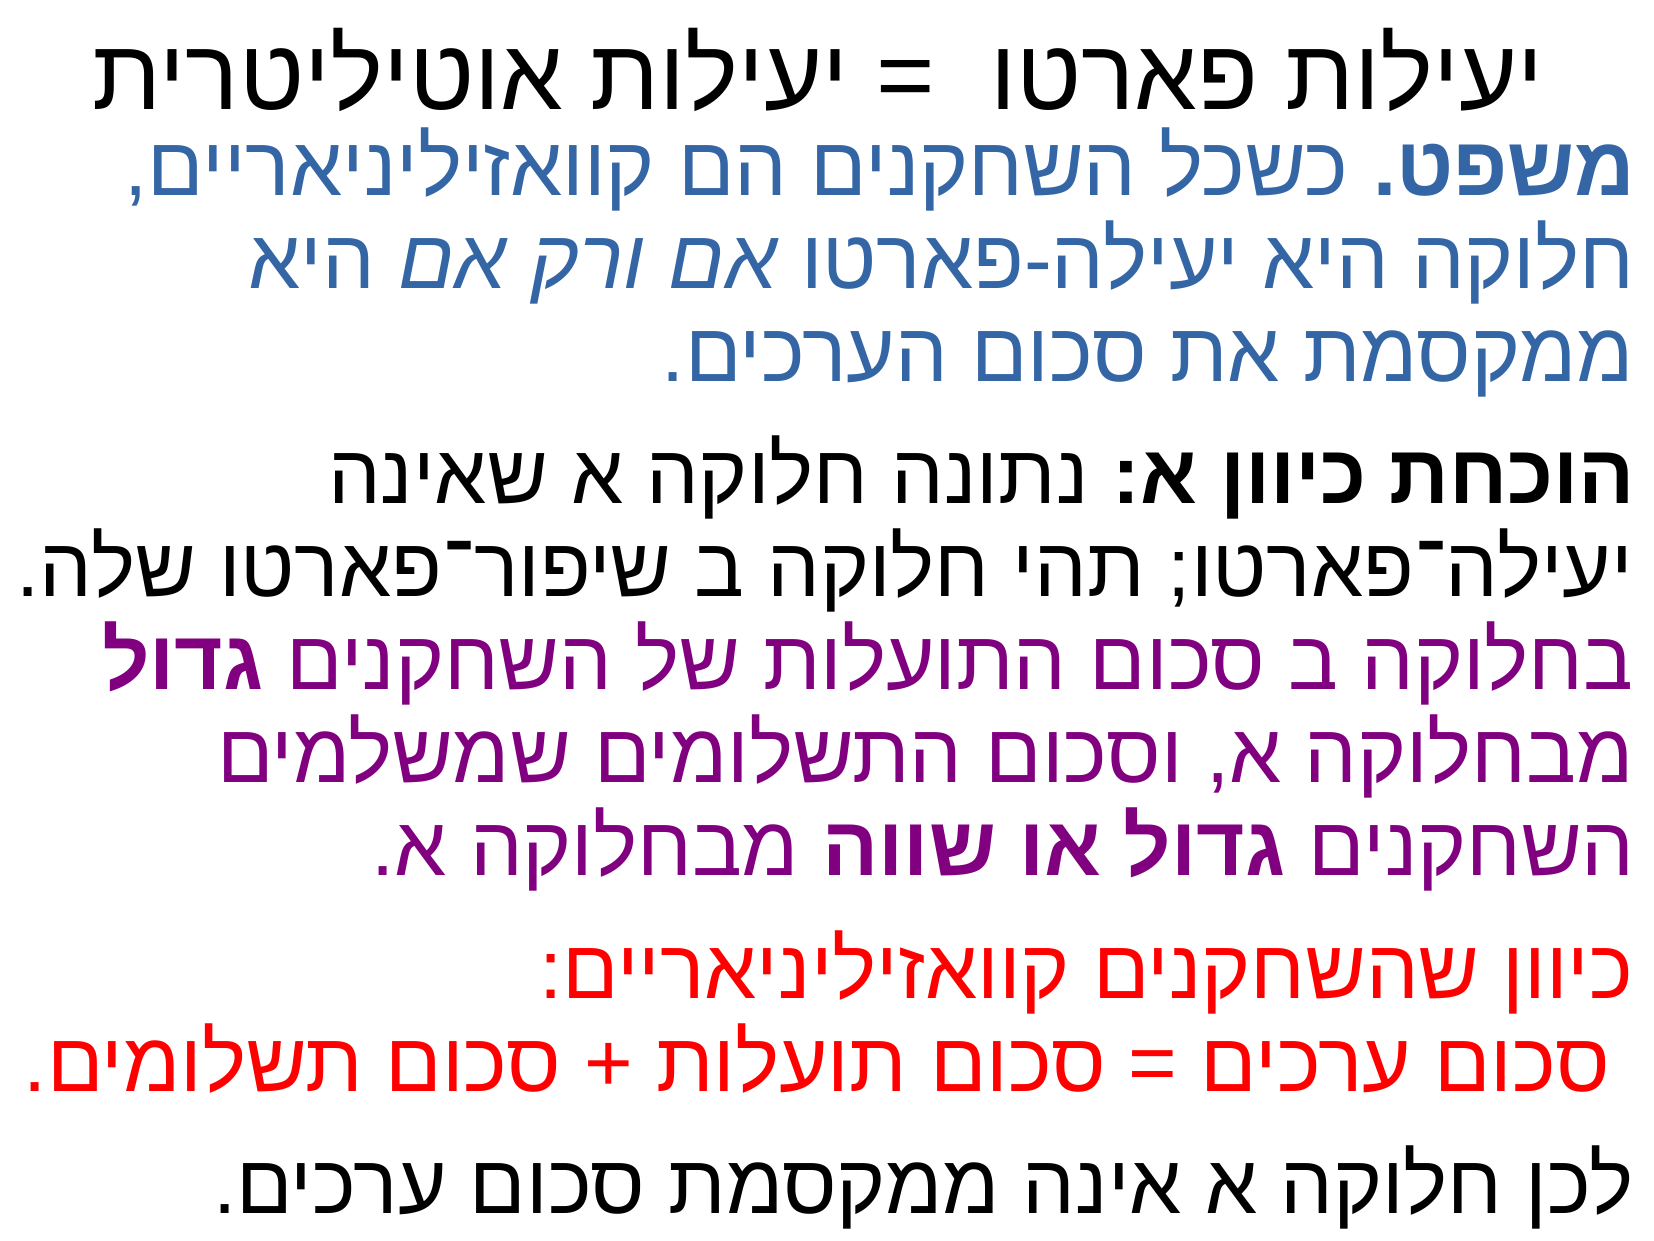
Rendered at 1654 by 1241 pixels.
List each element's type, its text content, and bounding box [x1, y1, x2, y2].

title יעילות פארטו = יעילות אוטיליטרית [0, 0, 1654, 151]
list משפט. כשכל השחקנים הם קוואזיליניאריים, חלוקה היא יעילה-פארטו אם ורק אם היא ממקסמת את סכום הערכים. הוכחת כיוון א: נתונה חלוקה א שאינה יעילה־פארטו; תהי חלוקה ב שיפור־פארטו שלה. בחלוקה ב סכום התועלות של השחקנים גדול מבחלוקה א, וסכום התשלומים שמשלמים השחקנים גדול או שווה מבחלוקה א. כיוון שהשחקנים קוואזיליניאריים: סכום ערכים = סכום תועלות + סכום תשלומים. לכן חלוקה א אינה ממקסמת סכום ערכים. [15, 120, 1636, 1211]
